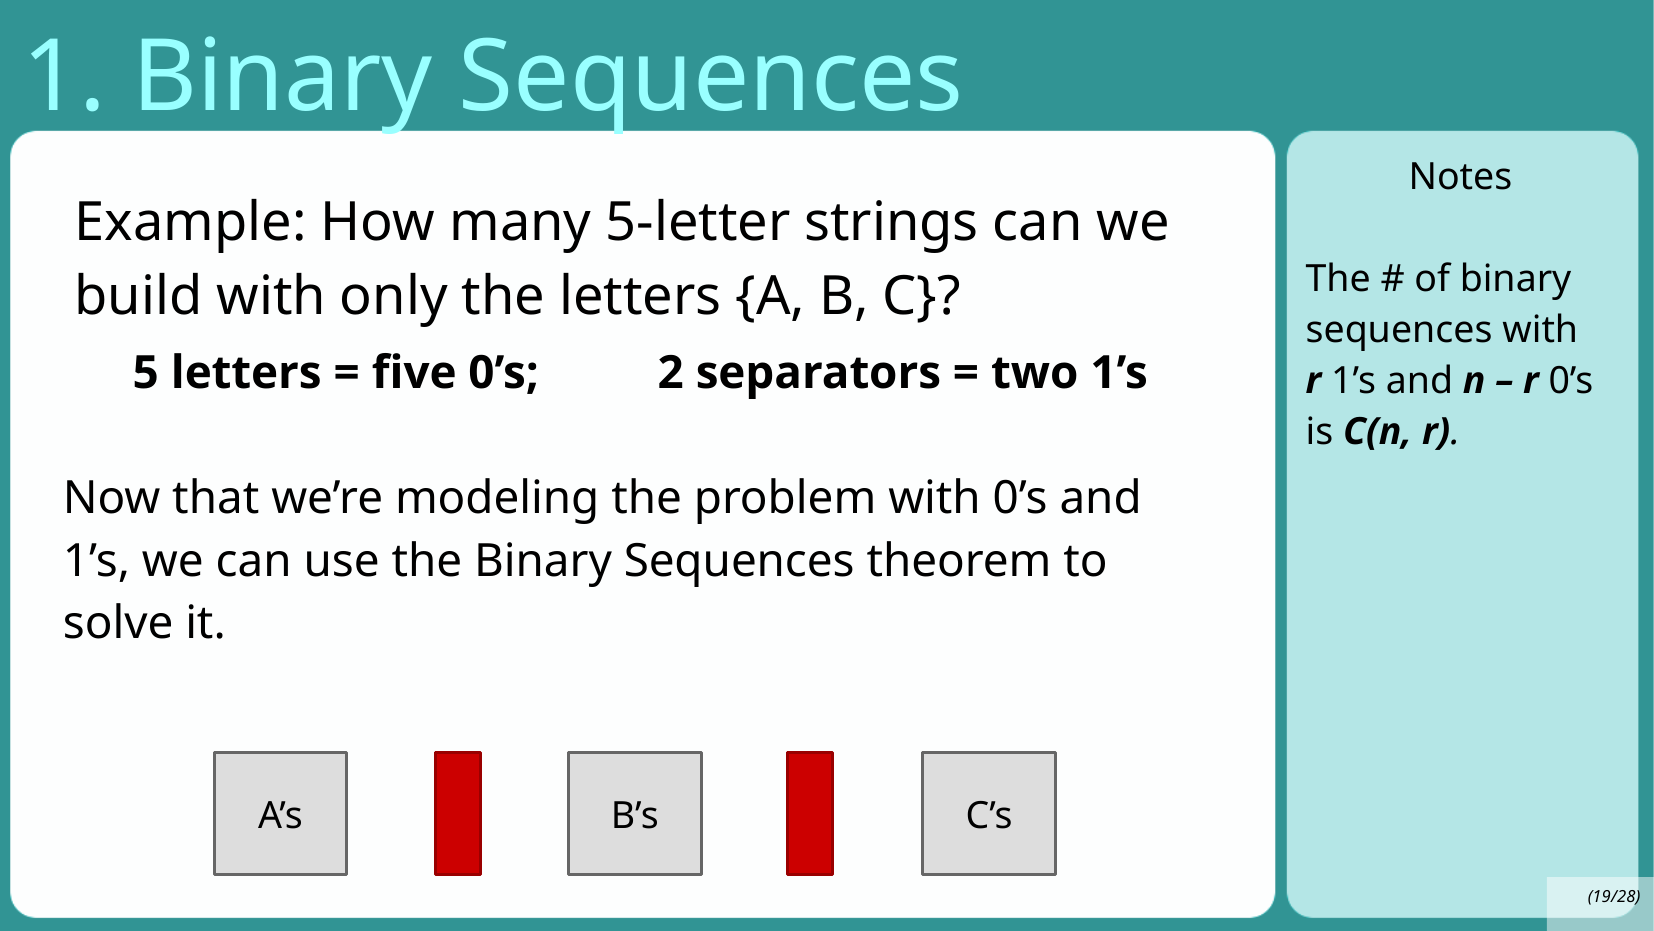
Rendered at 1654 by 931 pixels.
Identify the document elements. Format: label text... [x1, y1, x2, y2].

text_box [435, 752, 481, 875]
text_box Example: How many 5-letter strings can we build with only the letters {A, B, C}? [74, 182, 1244, 315]
text_box Notes The # of binary sequences with r 1’s and n – r 0’s is C(n, r). [1290, 141, 1631, 661]
text_box B’s [568, 752, 702, 875]
text_box A’s [214, 752, 347, 875]
text_box (<number>/28) [1546, 877, 1654, 931]
text_box C’s [922, 752, 1056, 875]
picture [0, 0, 1654, 931]
text_box 5 letters = five 0’s; 2 separators = two 1’s Now that we’re modeling the problem with 0’s and 1’s, we can use the Binary Sequences theorem to solve it. [48, 332, 1233, 554]
text_box [787, 752, 833, 875]
title 1. Binary Sequences [22, 13, 1511, 130]
